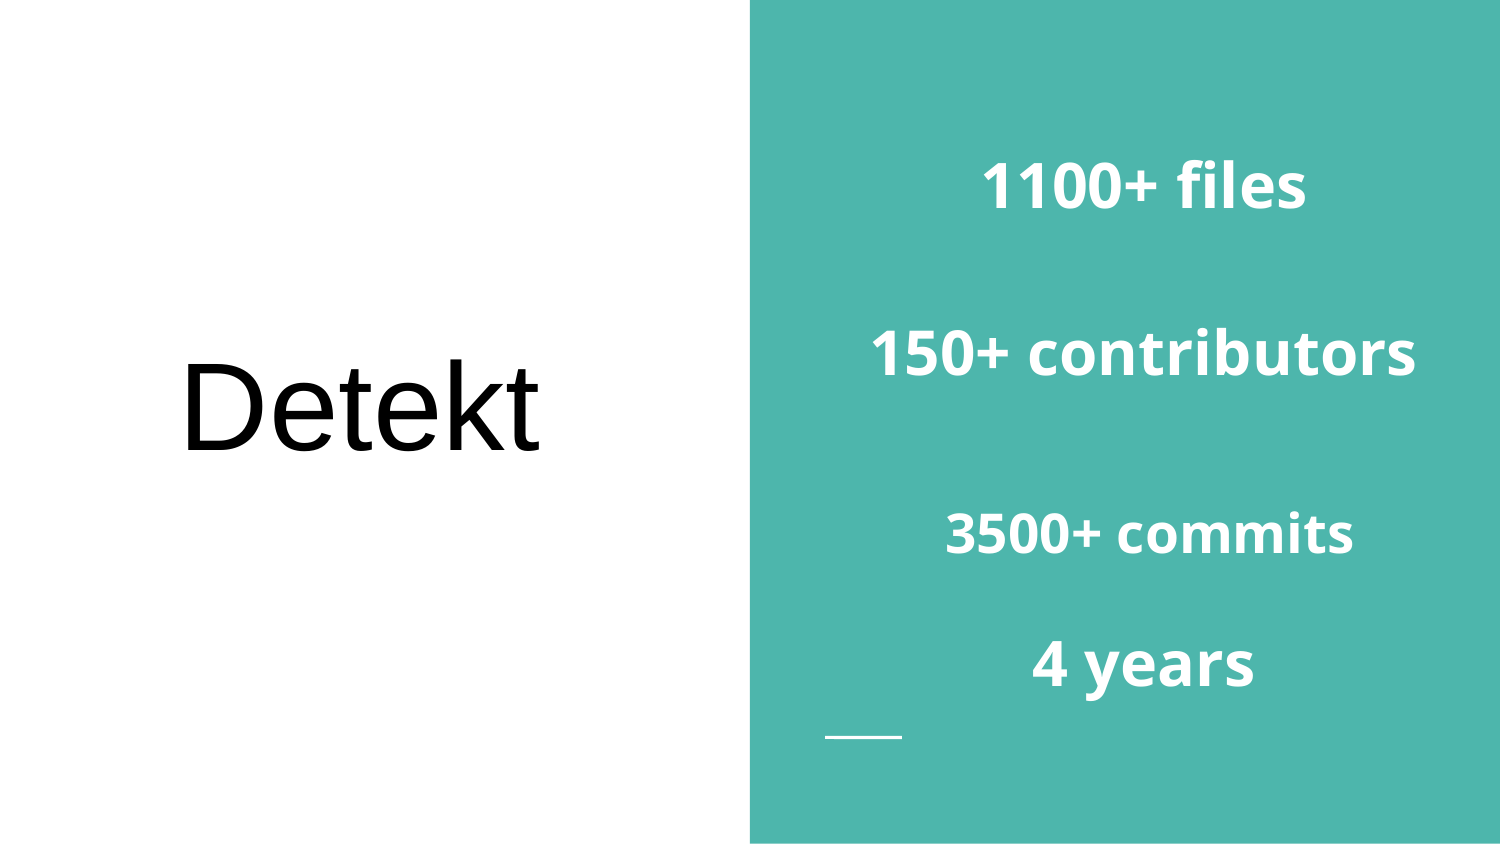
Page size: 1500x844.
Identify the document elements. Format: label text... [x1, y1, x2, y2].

title 4 years [887, 603, 1401, 720]
title 150+ contributors [845, 292, 1443, 409]
title 1100+ files [887, 126, 1401, 243]
title 3500+ commits [818, 477, 1482, 585]
text_box Detekt [164, 330, 556, 485]
